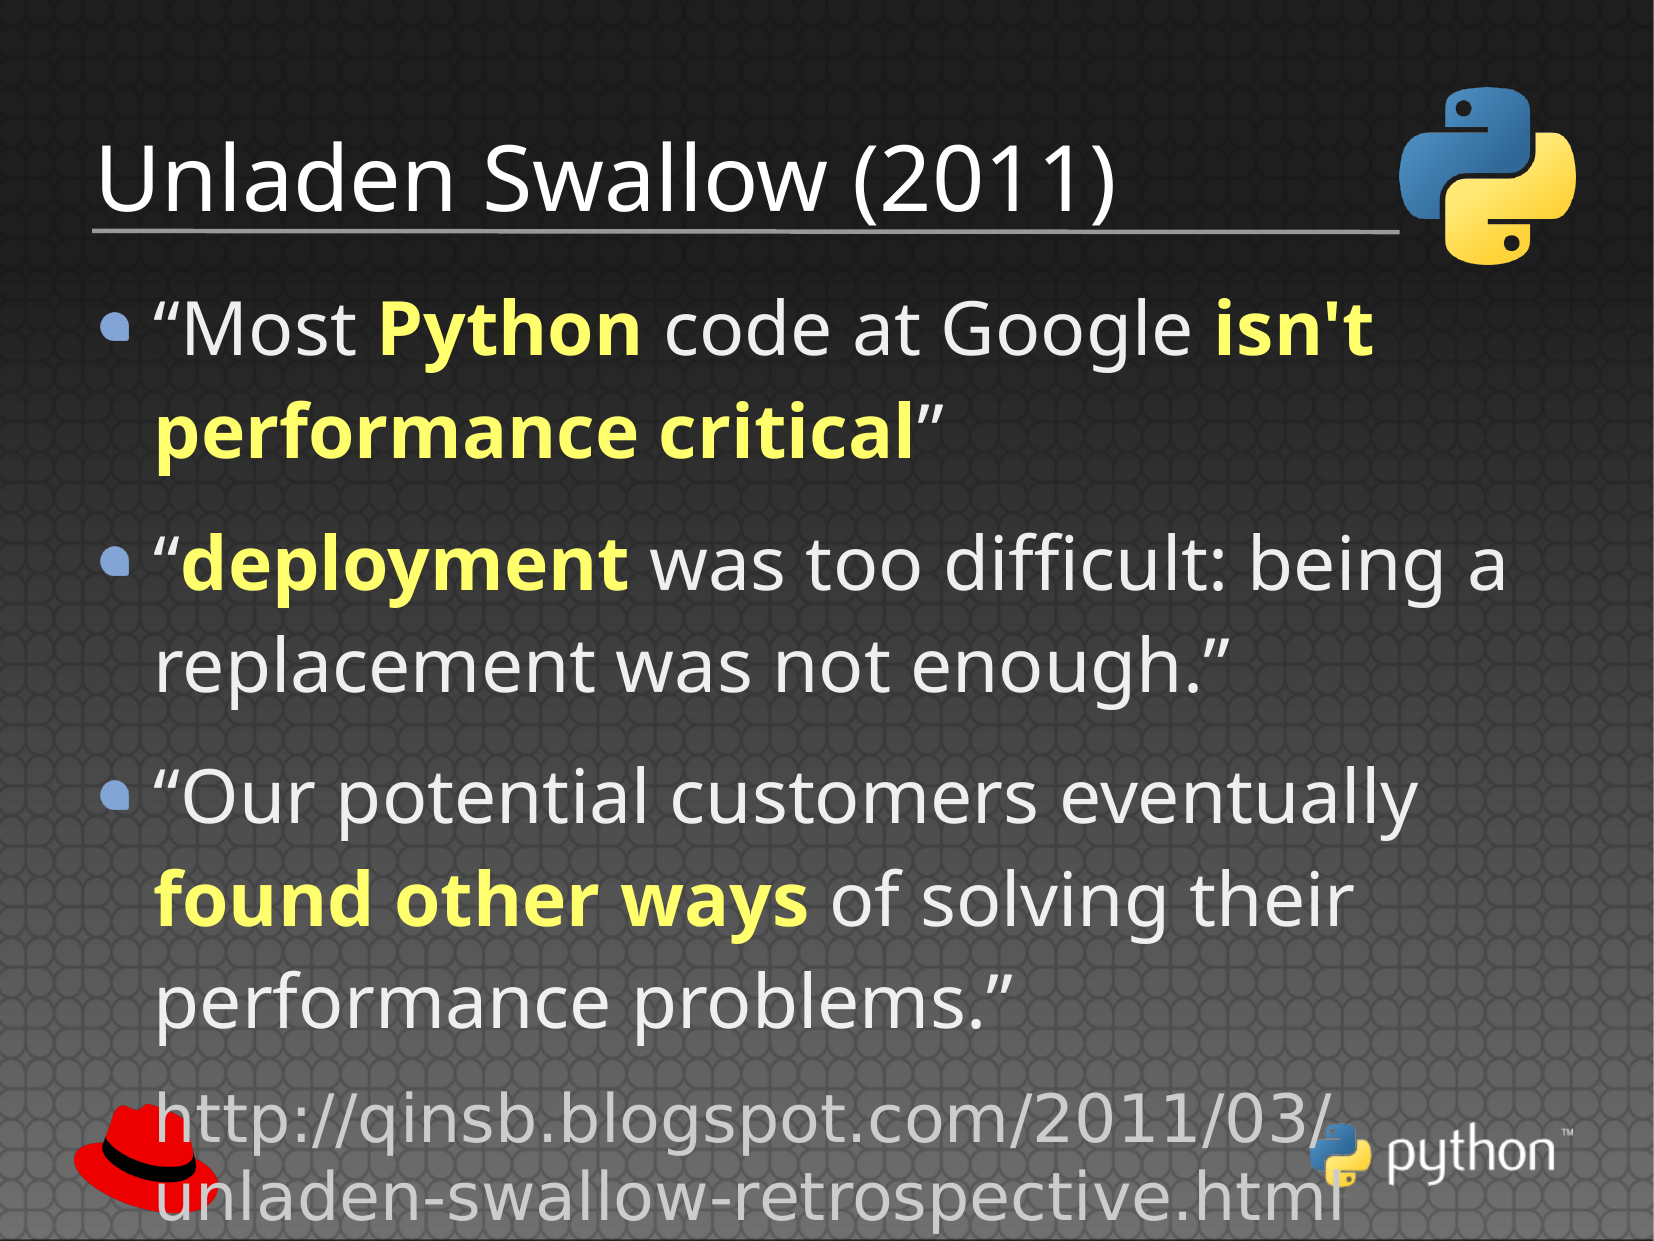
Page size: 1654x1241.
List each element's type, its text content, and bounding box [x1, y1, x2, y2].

title Unladen Swallow (2011) [94, 100, 1426, 251]
picture [0, 0, 1654, 1241]
list “Most Python code at Google isn't performance critical” “deployment was too difficult: being a replacement was not enough.” “Our potential customers eventually found other ways of solving their performance problems.” http://qinsb.blogspot.com/2011/03/unladen-swallow-retrospective.html [82, 275, 1571, 1105]
